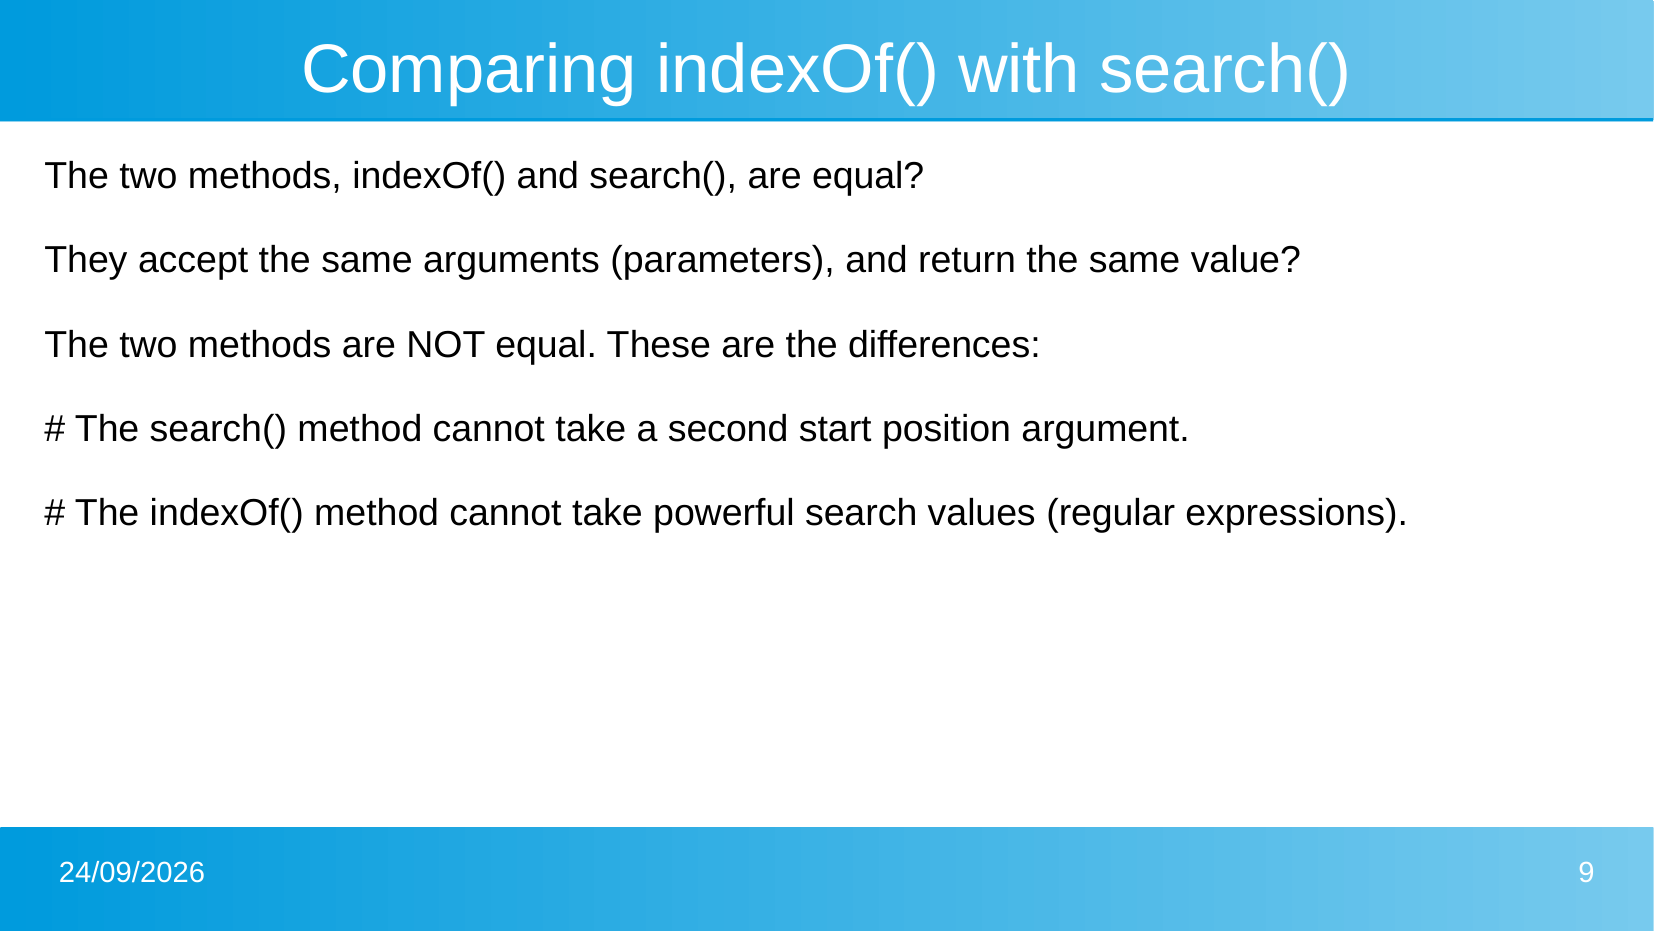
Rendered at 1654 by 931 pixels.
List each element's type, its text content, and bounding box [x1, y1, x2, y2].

title Comparing indexOf() with search() [59, 29, 1595, 108]
text_box The two methods, indexOf() and search(), are equal? They accept the same arguments (parameters), and return the same value? The two methods are NOT equal. These are the differences: # The search() method cannot take a second start position argument. # The indexOf() method cannot take powerful search values (regular expressions). [29, 147, 1595, 583]
